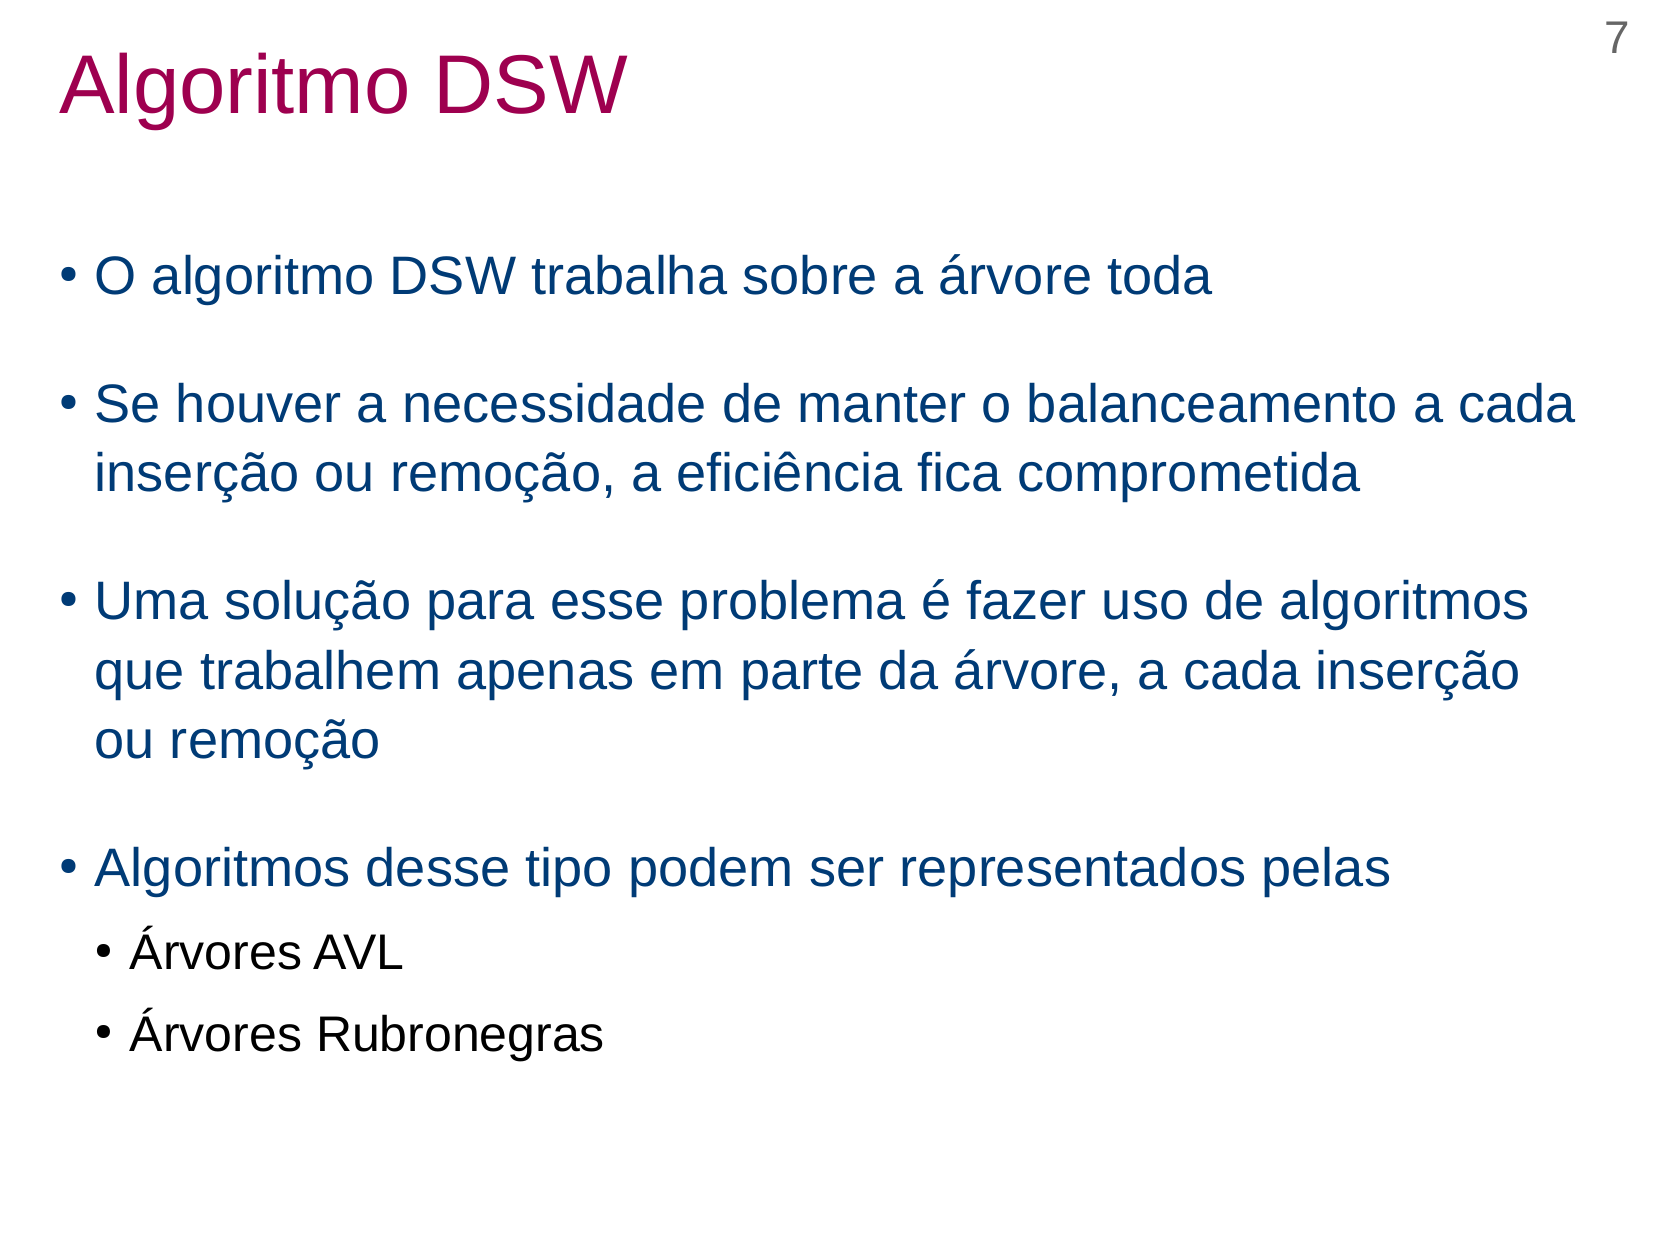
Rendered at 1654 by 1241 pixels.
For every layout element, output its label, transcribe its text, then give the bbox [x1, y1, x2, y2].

list O algoritmo DSW trabalha sobre a árvore toda Se houver a necessidade de manter o balanceamento a cada inserção ou remoção, a eficiência fica comprometida Uma solução para esse problema é fazer uso de algoritmos que trabalhem apenas em parte da árvore, a cada inserção ou remoção Algoritmos desse tipo podem ser representados pelas Árvores AVL Árvores Rubronegras [59, 236, 1595, 1211]
title Algoritmo DSW [59, 29, 1595, 148]
